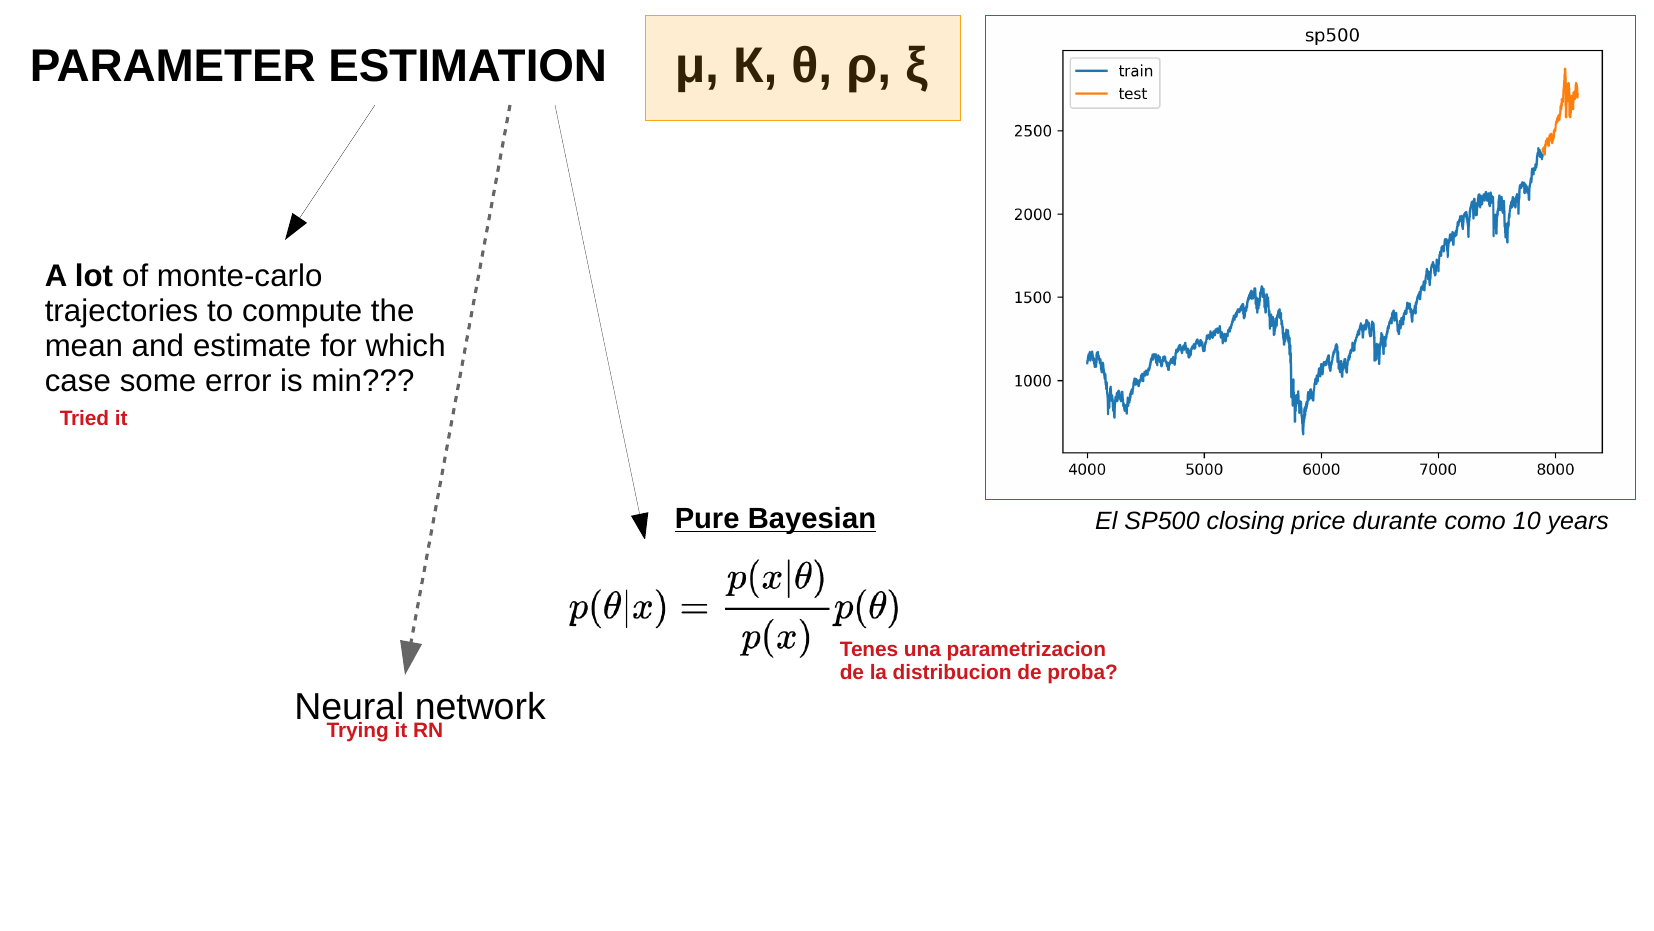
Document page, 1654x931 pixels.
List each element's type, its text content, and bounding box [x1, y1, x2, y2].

text_box Tenes una parametrizacion de la distribucion de proba? [825, 630, 1141, 696]
text_box Tried it [45, 399, 361, 466]
text_box Pure Bayesian [660, 495, 892, 543]
text_box [645, 15, 961, 121]
picture [985, 14, 1636, 500]
text_box El SP500 closing price durante como 10 years [1080, 499, 1651, 543]
text_box A lot of monte-carlo trajectories to compute the mean and estimate for which case some error is min??? [30, 251, 481, 406]
text_box Trying it RN [311, 711, 627, 778]
text_box Neural network [279, 678, 595, 736]
picture [552, 539, 901, 667]
text_box PARAMETER ESTIMATION [15, 32, 631, 151]
